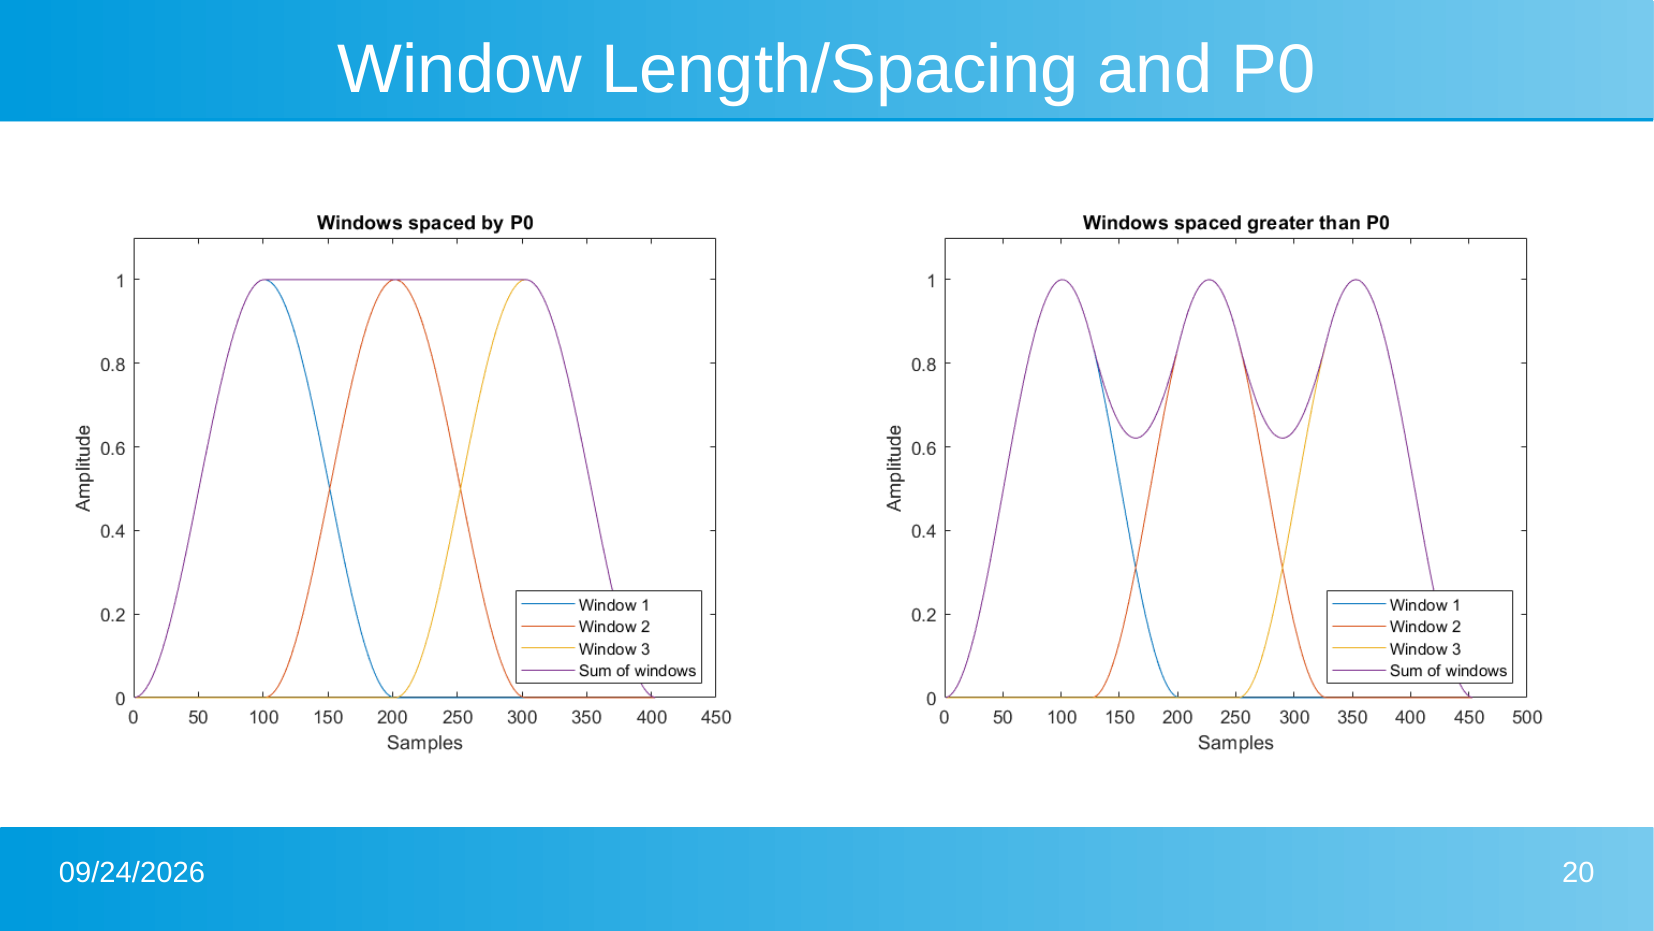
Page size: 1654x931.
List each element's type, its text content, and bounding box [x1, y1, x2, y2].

title Window Length/Spacing and P0 [59, 29, 1595, 108]
picture [36, 196, 787, 760]
picture [847, 196, 1598, 760]
